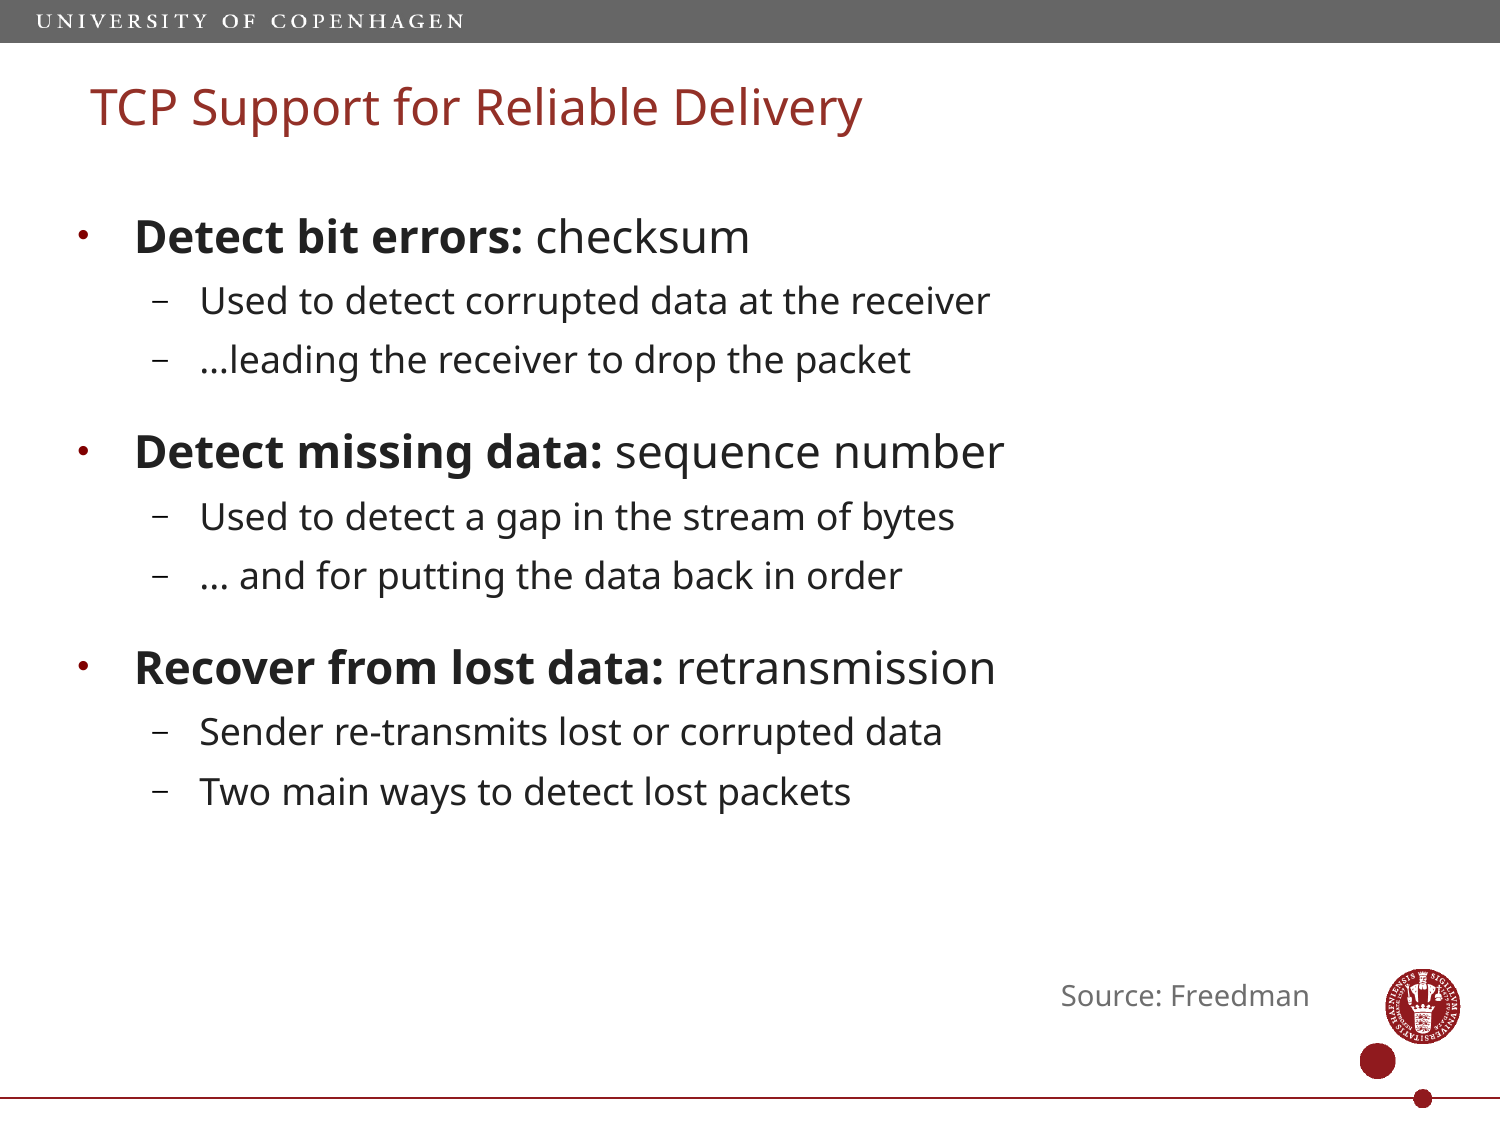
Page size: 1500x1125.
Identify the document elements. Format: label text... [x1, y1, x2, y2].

picture [0, 910, 1500, 1122]
list Detect bit errors: checksum Used to detect corrupted data at the receiver …leading the receiver to drop the packet Detect missing data: sequence number Used to detect a gap in the stream of bytes ... and for putting the data back in order Recover from lost data: retransmission Sender re-transmits lost or corrupted data Two main ways to detect lost packets [62, 200, 1463, 1005]
text_box Source: Freedman [1045, 969, 1366, 1020]
title TCP Support for Reliable Delivery [75, 60, 1426, 150]
